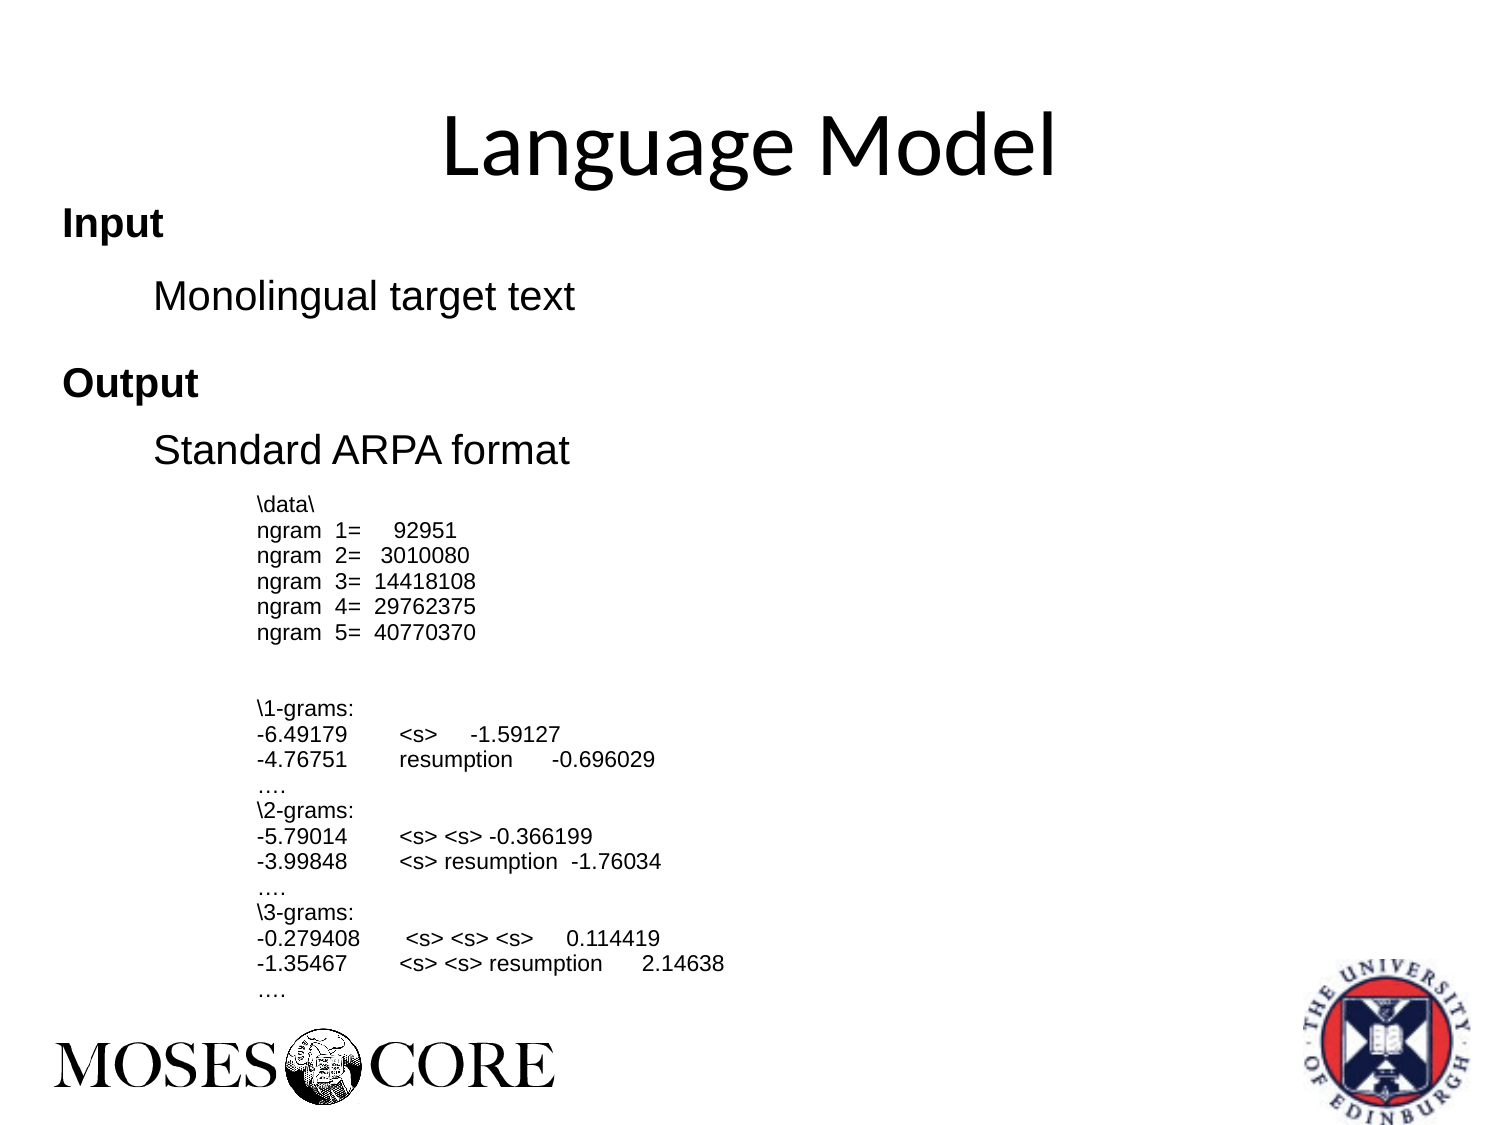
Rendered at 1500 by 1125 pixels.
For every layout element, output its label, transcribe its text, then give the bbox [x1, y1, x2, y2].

text_box Standard ARPA format [138, 419, 756, 482]
text_box \data\ ngram 1= 92951 ngram 2= 3010080 ngram 3= 14418108 ngram 4= 29762375 ngram 5= 40770370 \1-grams: -6.49179 <s> -1.59127 -4.76751 resumption -0.696029 …. \2-grams: -5.79014 <s> <s> -0.366199 -3.99848 <s> resumption -1.76034 …. \3-grams: -0.279408 <s> <s> <s> 0.114419 -1.35467 <s> <s> resumption 2.14638 …. [242, 484, 1317, 1047]
text_box Input [47, 192, 358, 255]
text_box Monolingual target text [138, 265, 756, 328]
text_box Output [47, 351, 358, 414]
picture [1303, 959, 1475, 1125]
title Language Model [75, 45, 1426, 233]
picture [53, 1025, 555, 1108]
